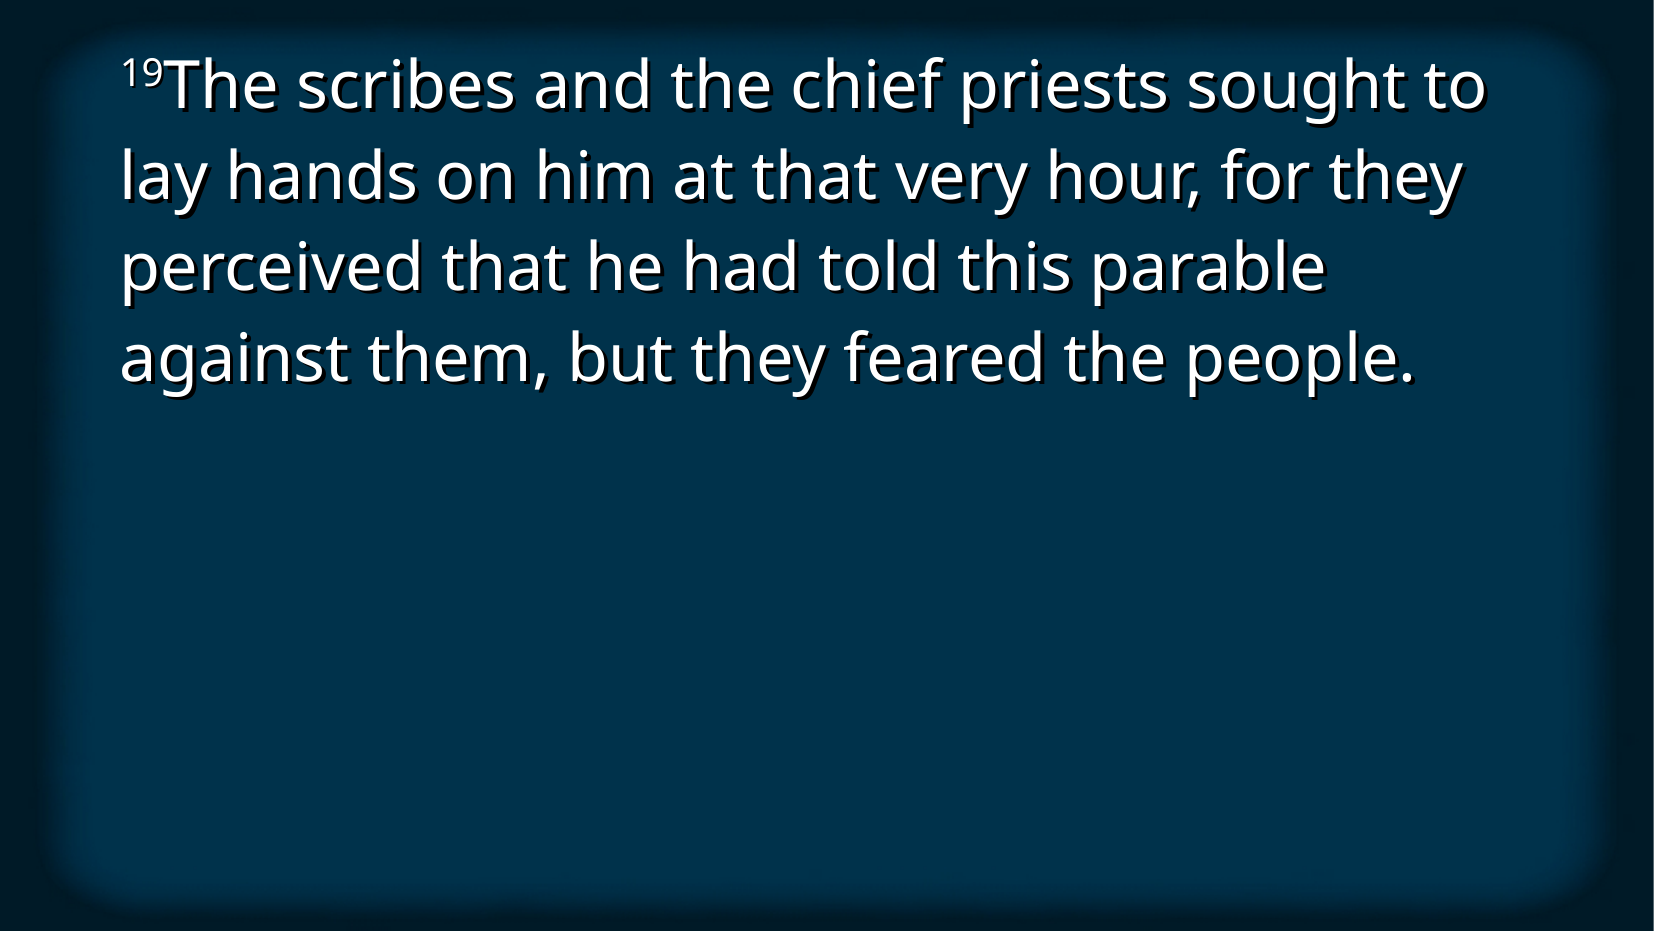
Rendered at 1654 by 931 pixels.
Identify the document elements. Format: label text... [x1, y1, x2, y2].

text_box 19The scribes and the chief priests sought to lay hands on him at that very hour, for they perceived that he had told this parable against them, but they feared the people. [105, 30, 1546, 400]
picture [0, 0, 1654, 931]
